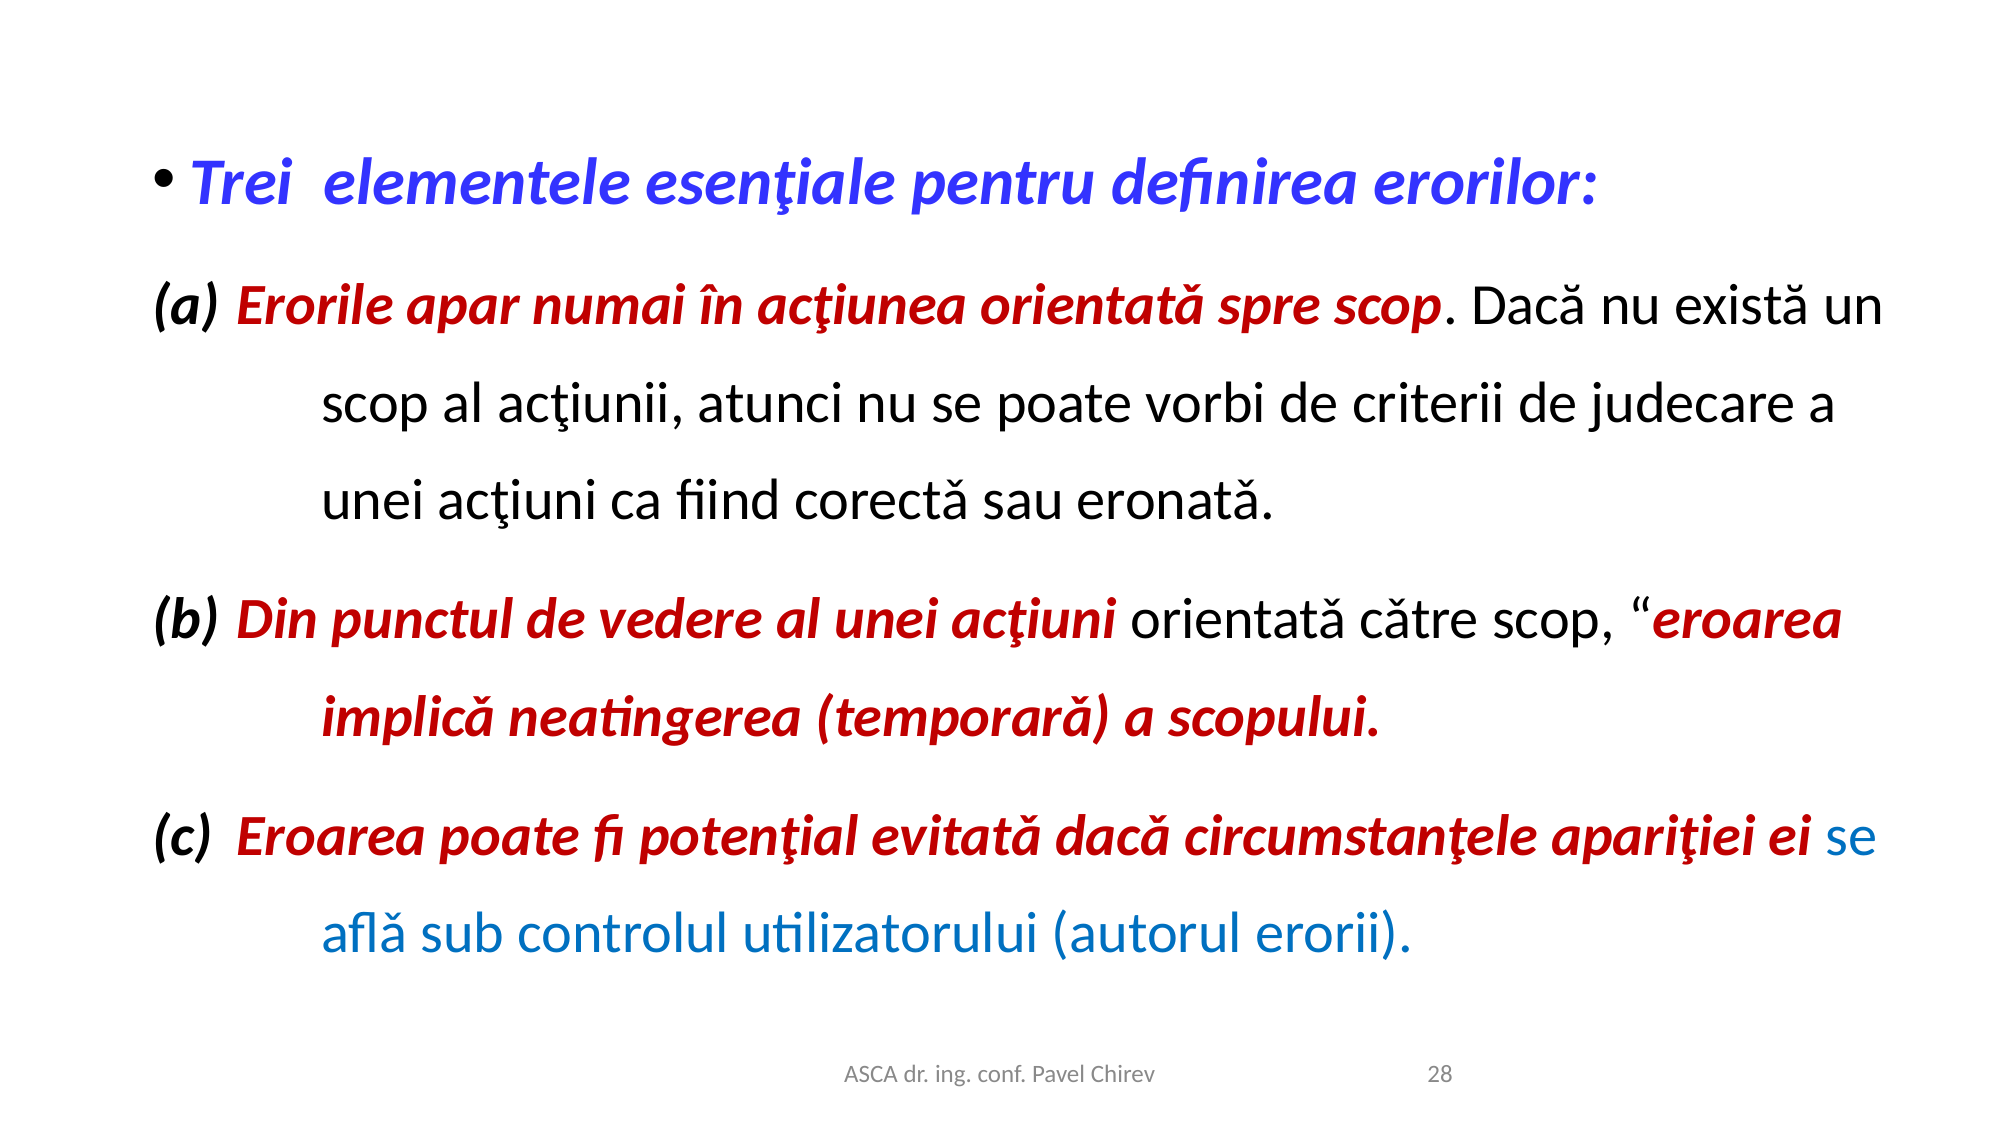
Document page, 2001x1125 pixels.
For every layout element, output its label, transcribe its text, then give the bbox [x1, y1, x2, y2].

list Trei elementele esenţiale pentru definirea erorilor: Erorile apar numai în acţiunea orientatǎ spre scop. Dacă nu există un scop al acţiunii, atunci nu se poate vorbi de criterii de judecare a unei acţiuni ca fiind corectǎ sau eronatǎ. Din punctul de vedere al unei acţiuni orientatǎ cǎtre scop, “eroarea implicǎ neatingerea (temporarǎ) a scopului. Eroarea poate fi potenţial evitatǎ dacǎ circumstanţele apariţiei ei se aflǎ sub controlul utilizatorului (autorul erorii). [137, 97, 1921, 1014]
text_box [1412, 1042, 1863, 1103]
text_box ASCA dr. ing. conf. Pavel Chirev [662, 1042, 1338, 1103]
